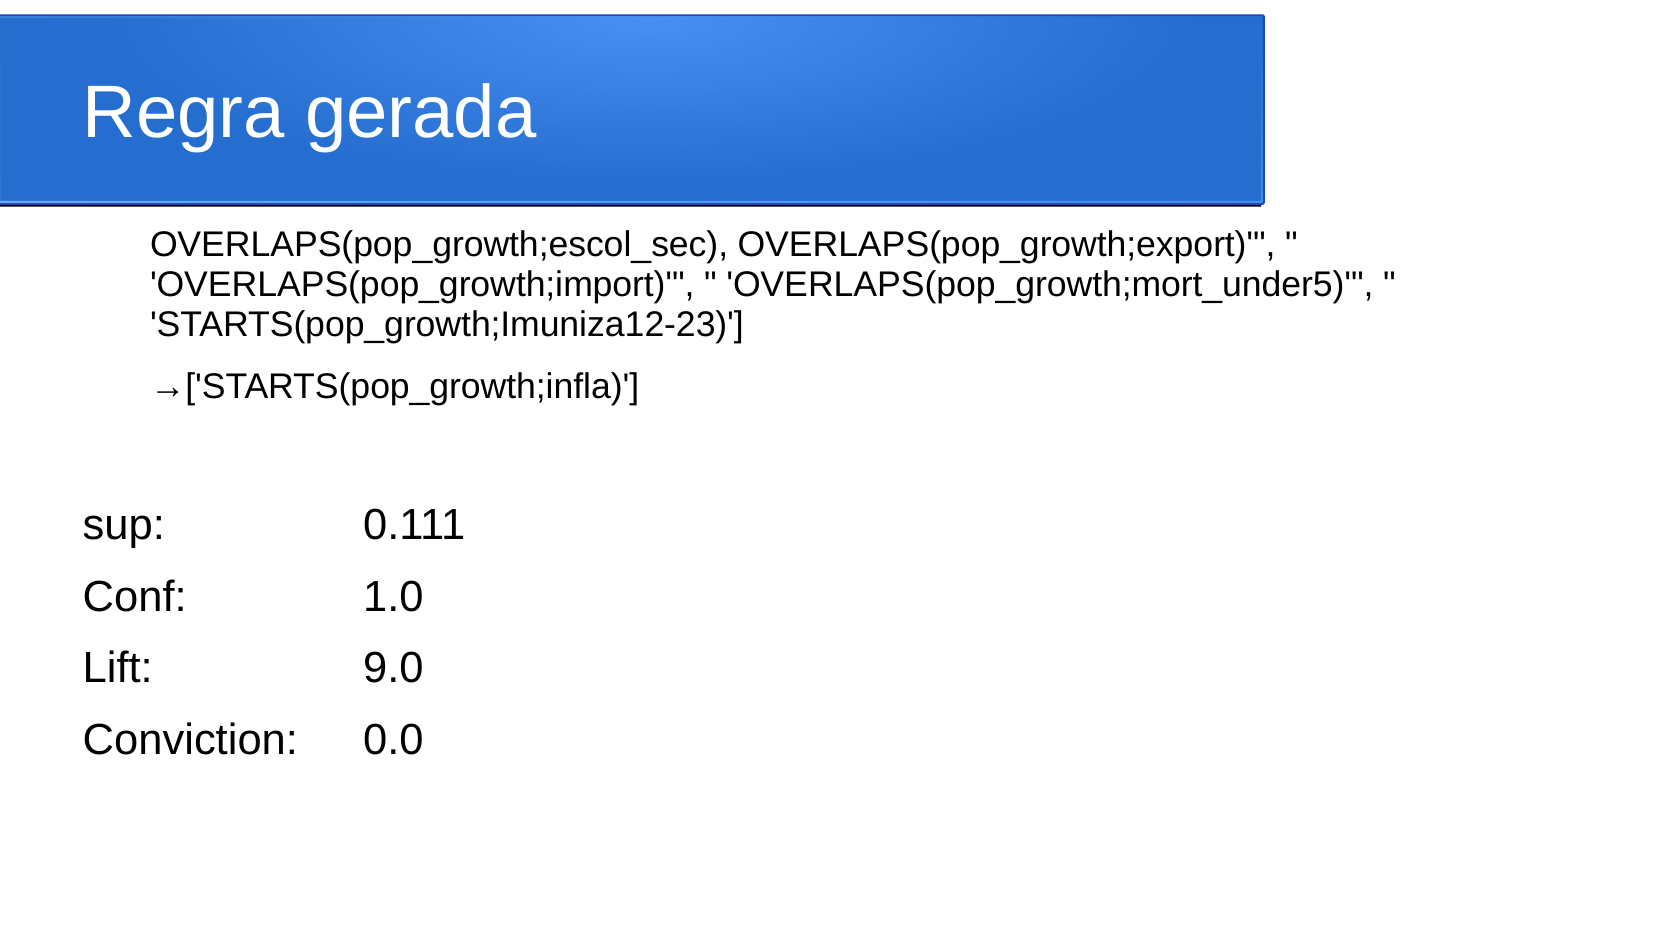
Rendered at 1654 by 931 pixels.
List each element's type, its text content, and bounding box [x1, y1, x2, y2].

title Regra gerada [82, 35, 1235, 189]
list OVERLAPS(pop_growth;escol_sec), OVERLAPS(pop_growth;export)'", " 'OVERLAPS(pop_growth;import)'", " 'OVERLAPS(pop_growth;mort_under5)'", " 'STARTS(pop_growth;Imuniza12-23)'] →['STARTS(pop_growth;infla)'] sup: 0.111 Conf: 1.0 Lift: 9.0 Conviction: 0.0 [82, 224, 1571, 764]
